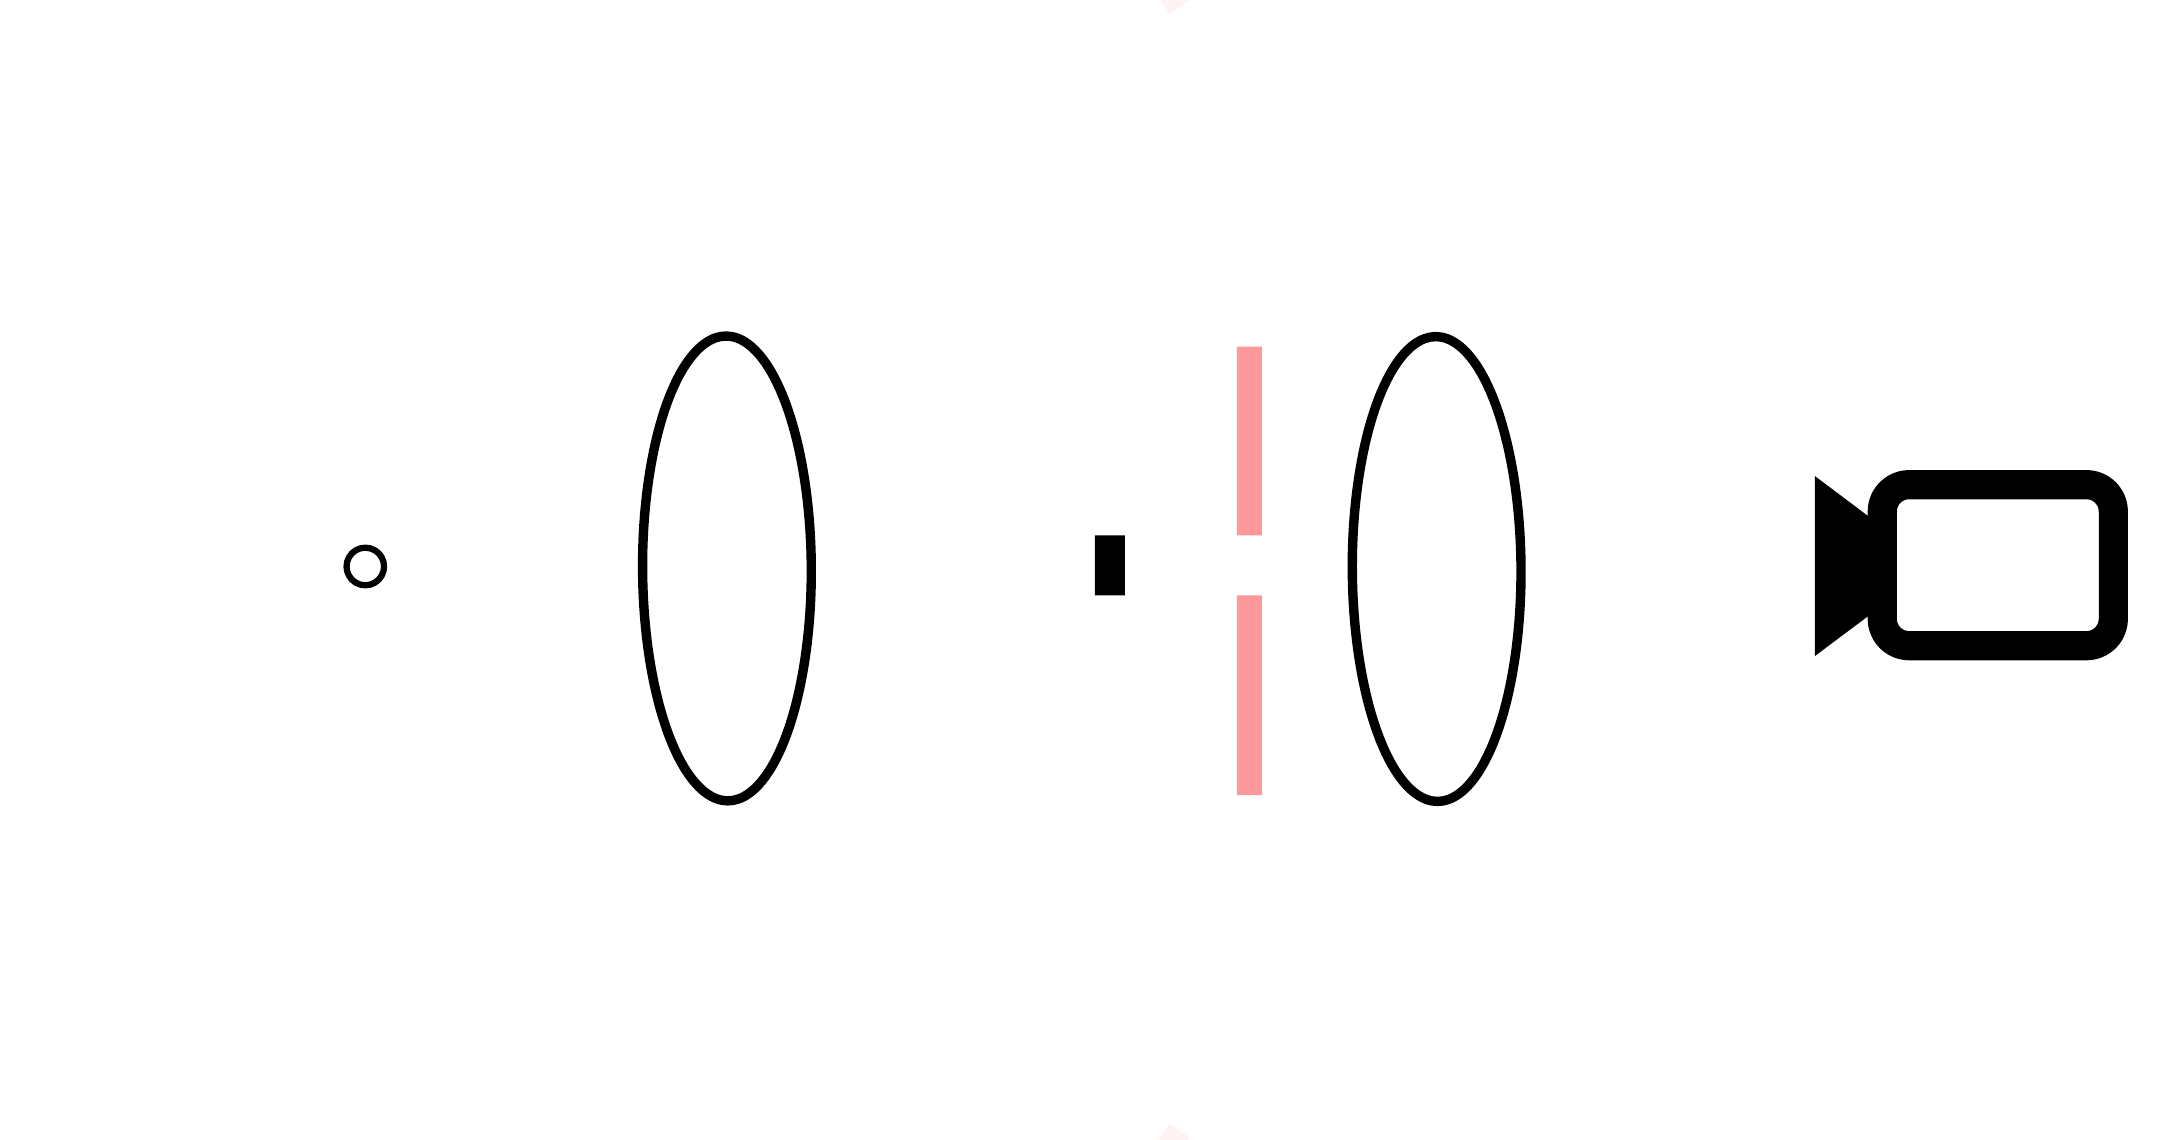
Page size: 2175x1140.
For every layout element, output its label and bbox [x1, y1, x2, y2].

text_box [642, 0, 1747, 1140]
text_box [1814, 476, 1875, 657]
text_box [1882, 484, 2114, 646]
